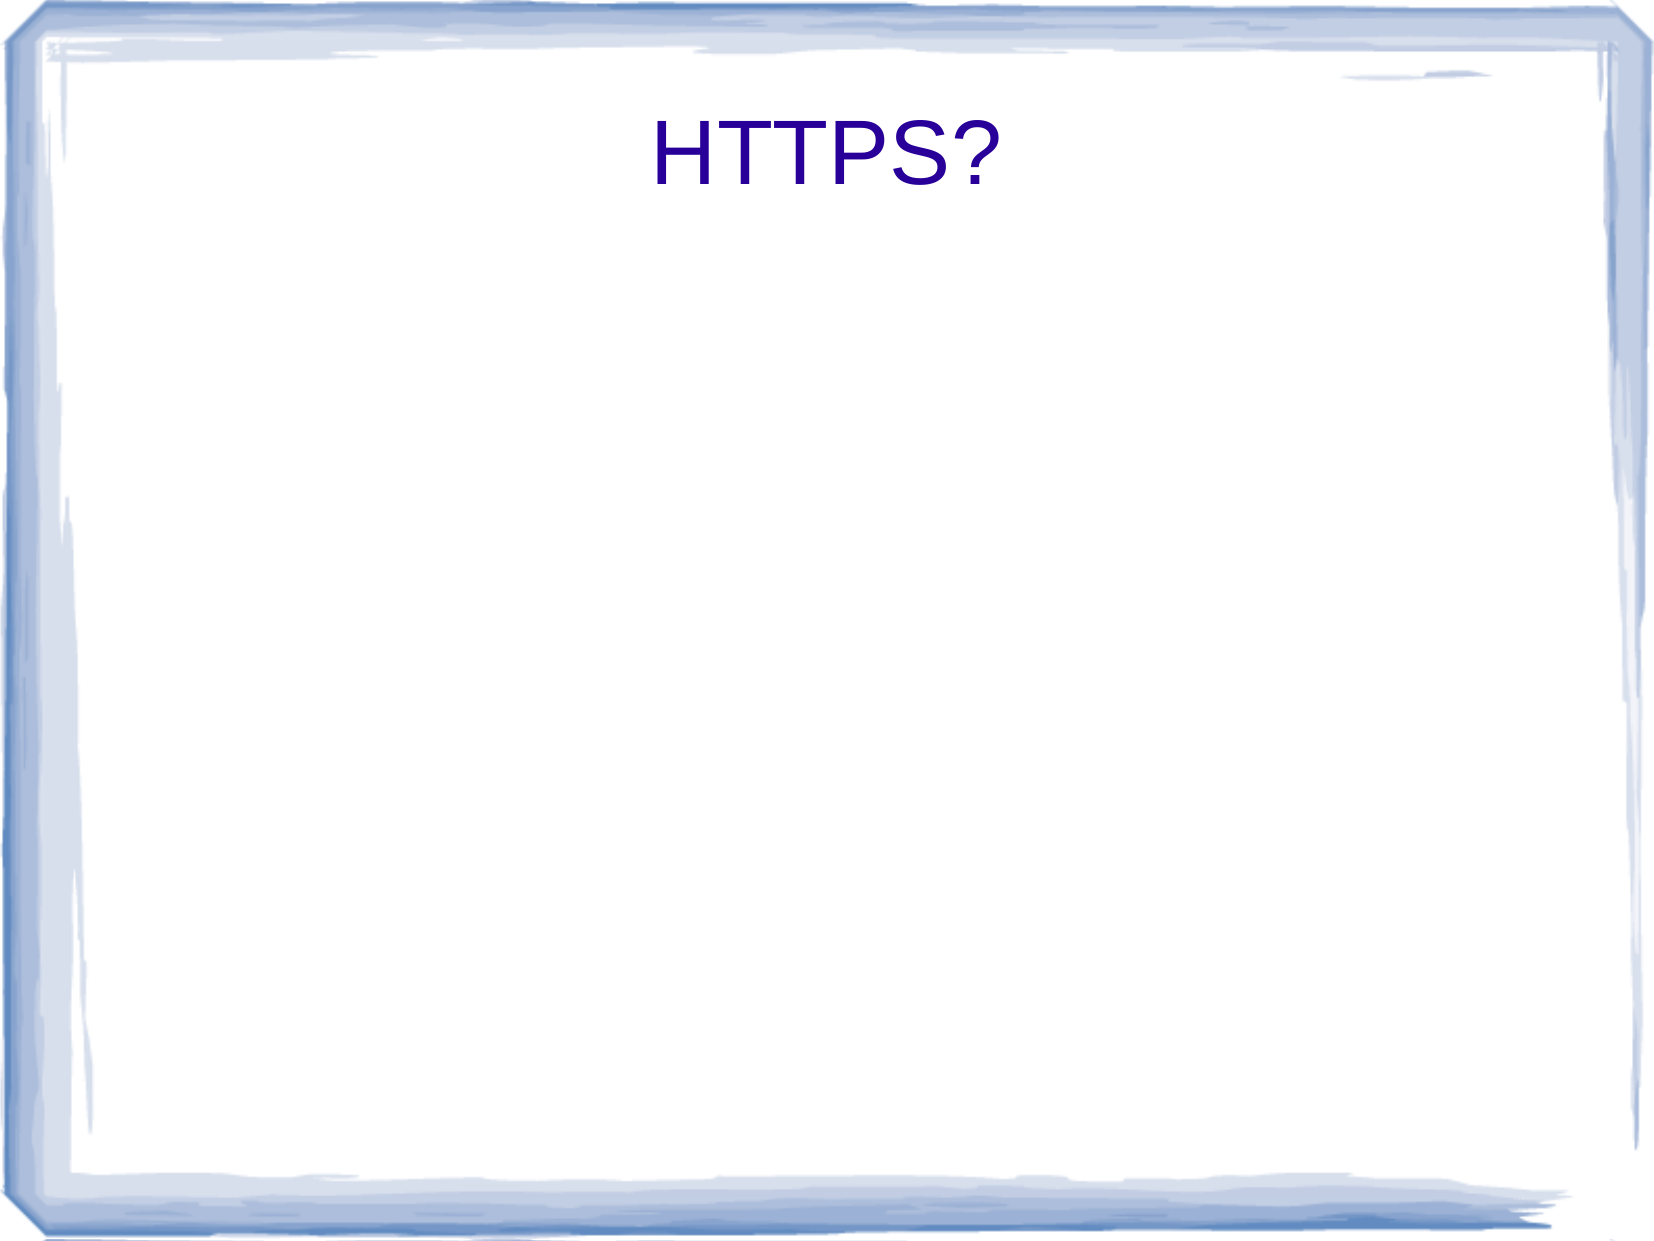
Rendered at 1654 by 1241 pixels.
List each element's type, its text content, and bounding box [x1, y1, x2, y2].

picture [0, 0, 1654, 1241]
title HTTPS? [82, 56, 1571, 250]
